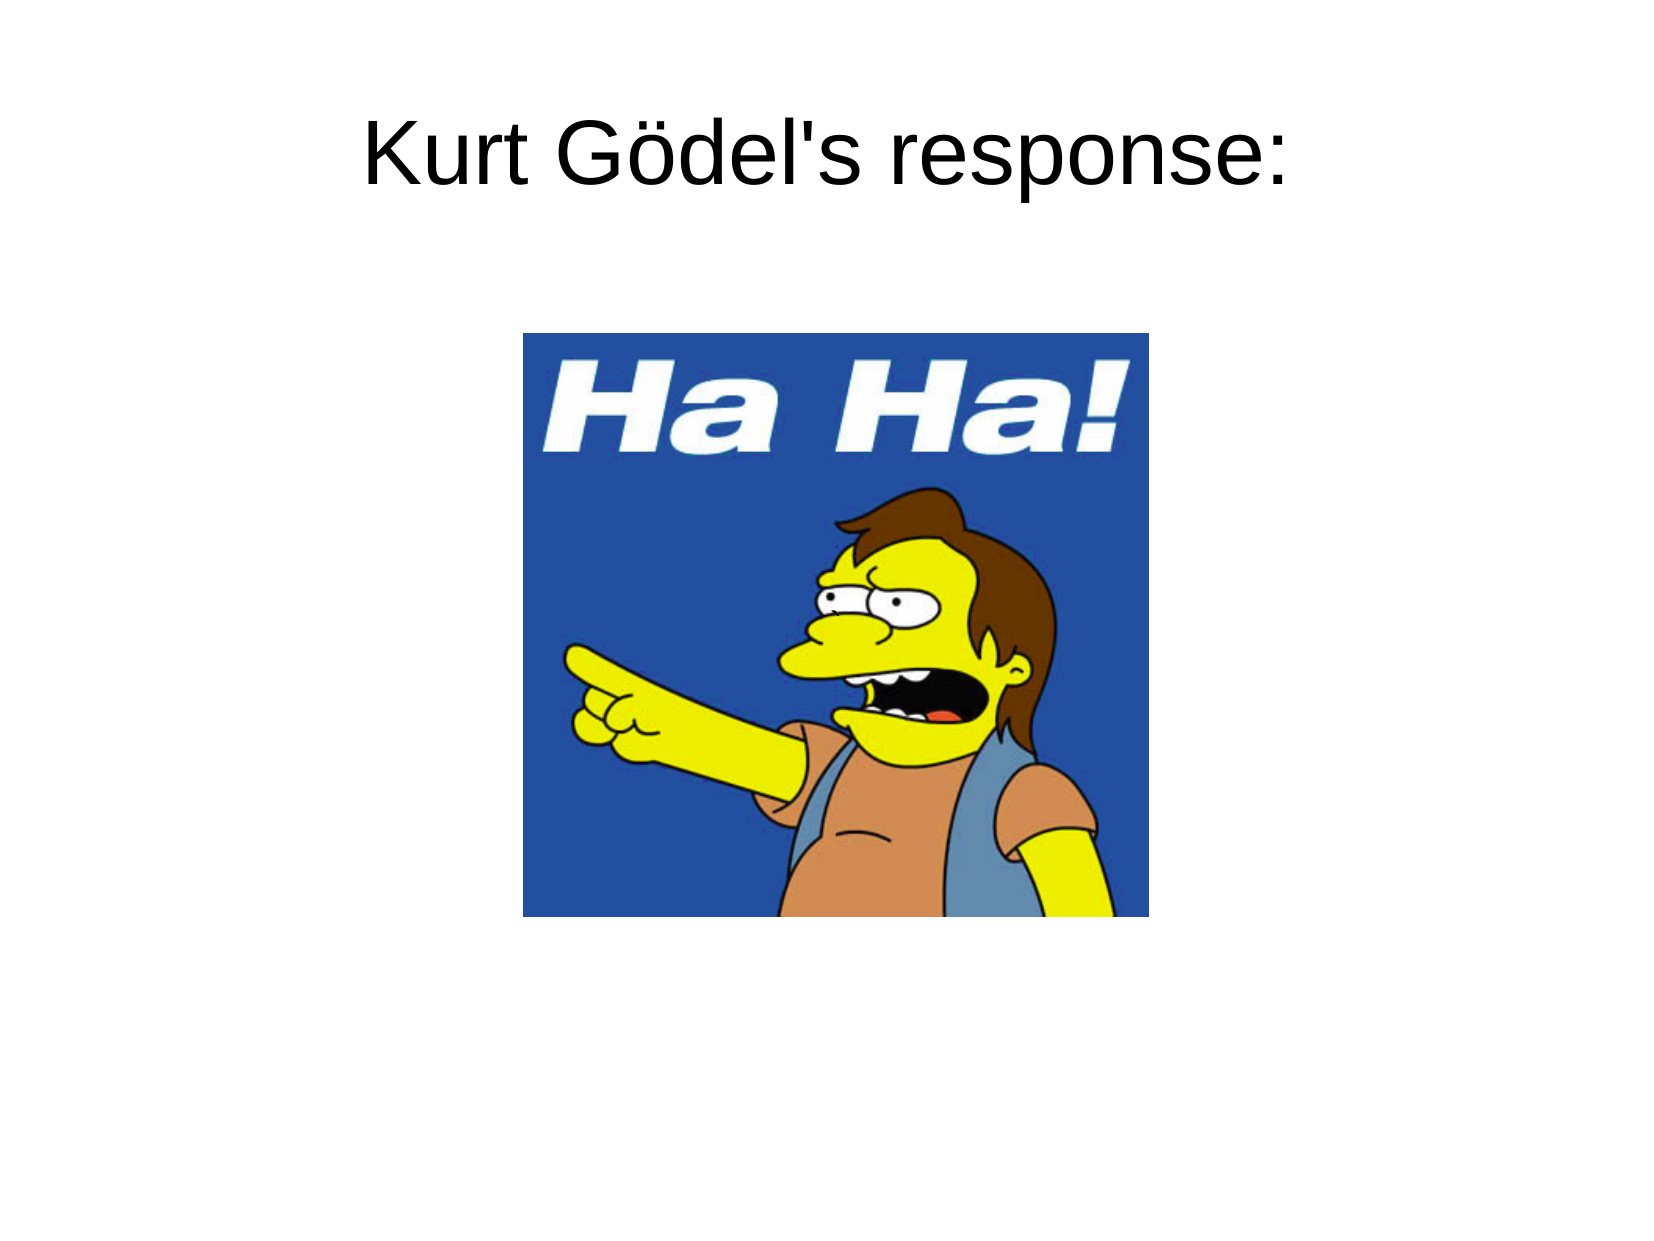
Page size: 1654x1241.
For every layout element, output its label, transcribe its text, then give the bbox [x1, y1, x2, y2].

picture [523, 333, 1149, 917]
title Kurt Gödel's response: [82, 49, 1571, 257]
